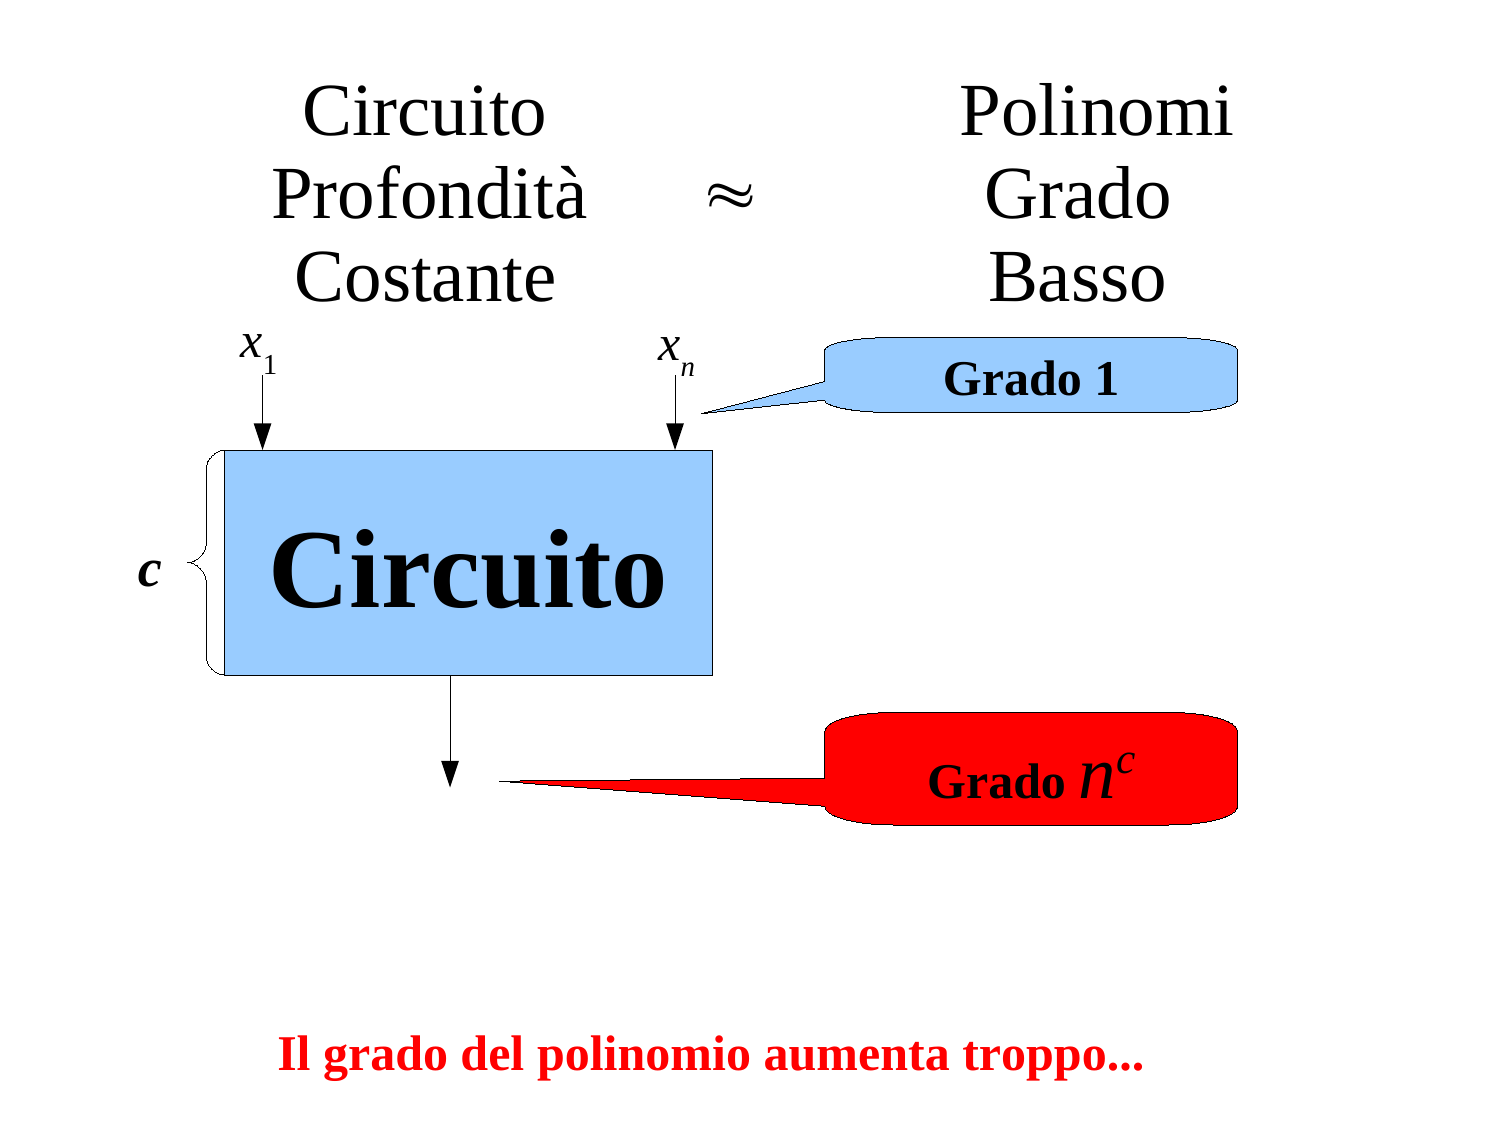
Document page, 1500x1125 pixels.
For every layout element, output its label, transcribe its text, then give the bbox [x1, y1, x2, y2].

text_box Grado 1 [701, 337, 1238, 414]
text_box Circuito [224, 450, 713, 676]
text_box x1 [202, 300, 316, 388]
title Circuito Polinomi Profondità ≈ Grado Costante Basso [112, 69, 1387, 319]
text_box Grado nc [499, 712, 1238, 826]
text_box Il grado del polinomio aumenta troppo... [262, 1012, 1160, 1088]
text_box xn [620, 302, 733, 390]
text_box c [112, 525, 188, 605]
